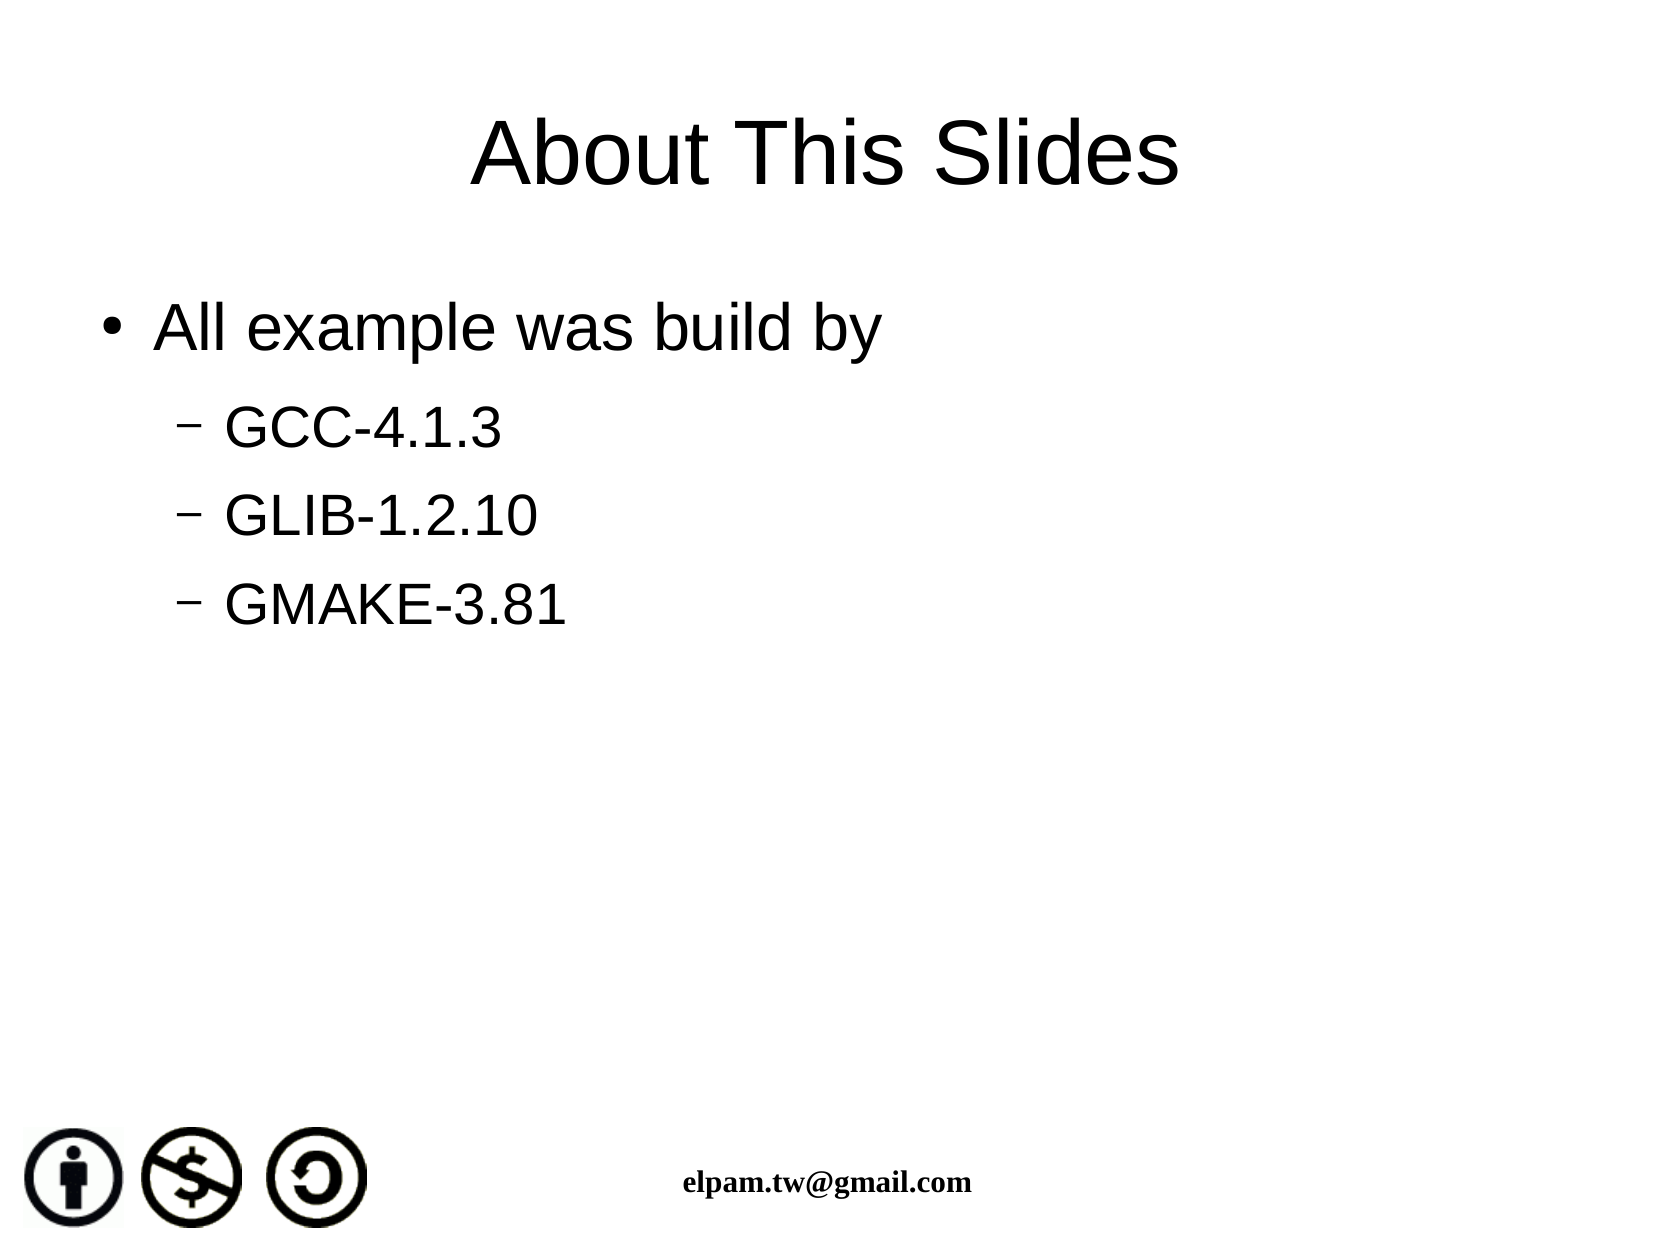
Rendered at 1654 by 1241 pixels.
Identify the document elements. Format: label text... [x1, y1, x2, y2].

title About This Slides [82, 49, 1571, 257]
list All example was build by GCC-4.1.3 GLIB-1.2.10 GMAKE-3.81 [82, 290, 1571, 1094]
picture [23, 1127, 124, 1228]
picture [141, 1127, 242, 1228]
picture [266, 1127, 367, 1228]
